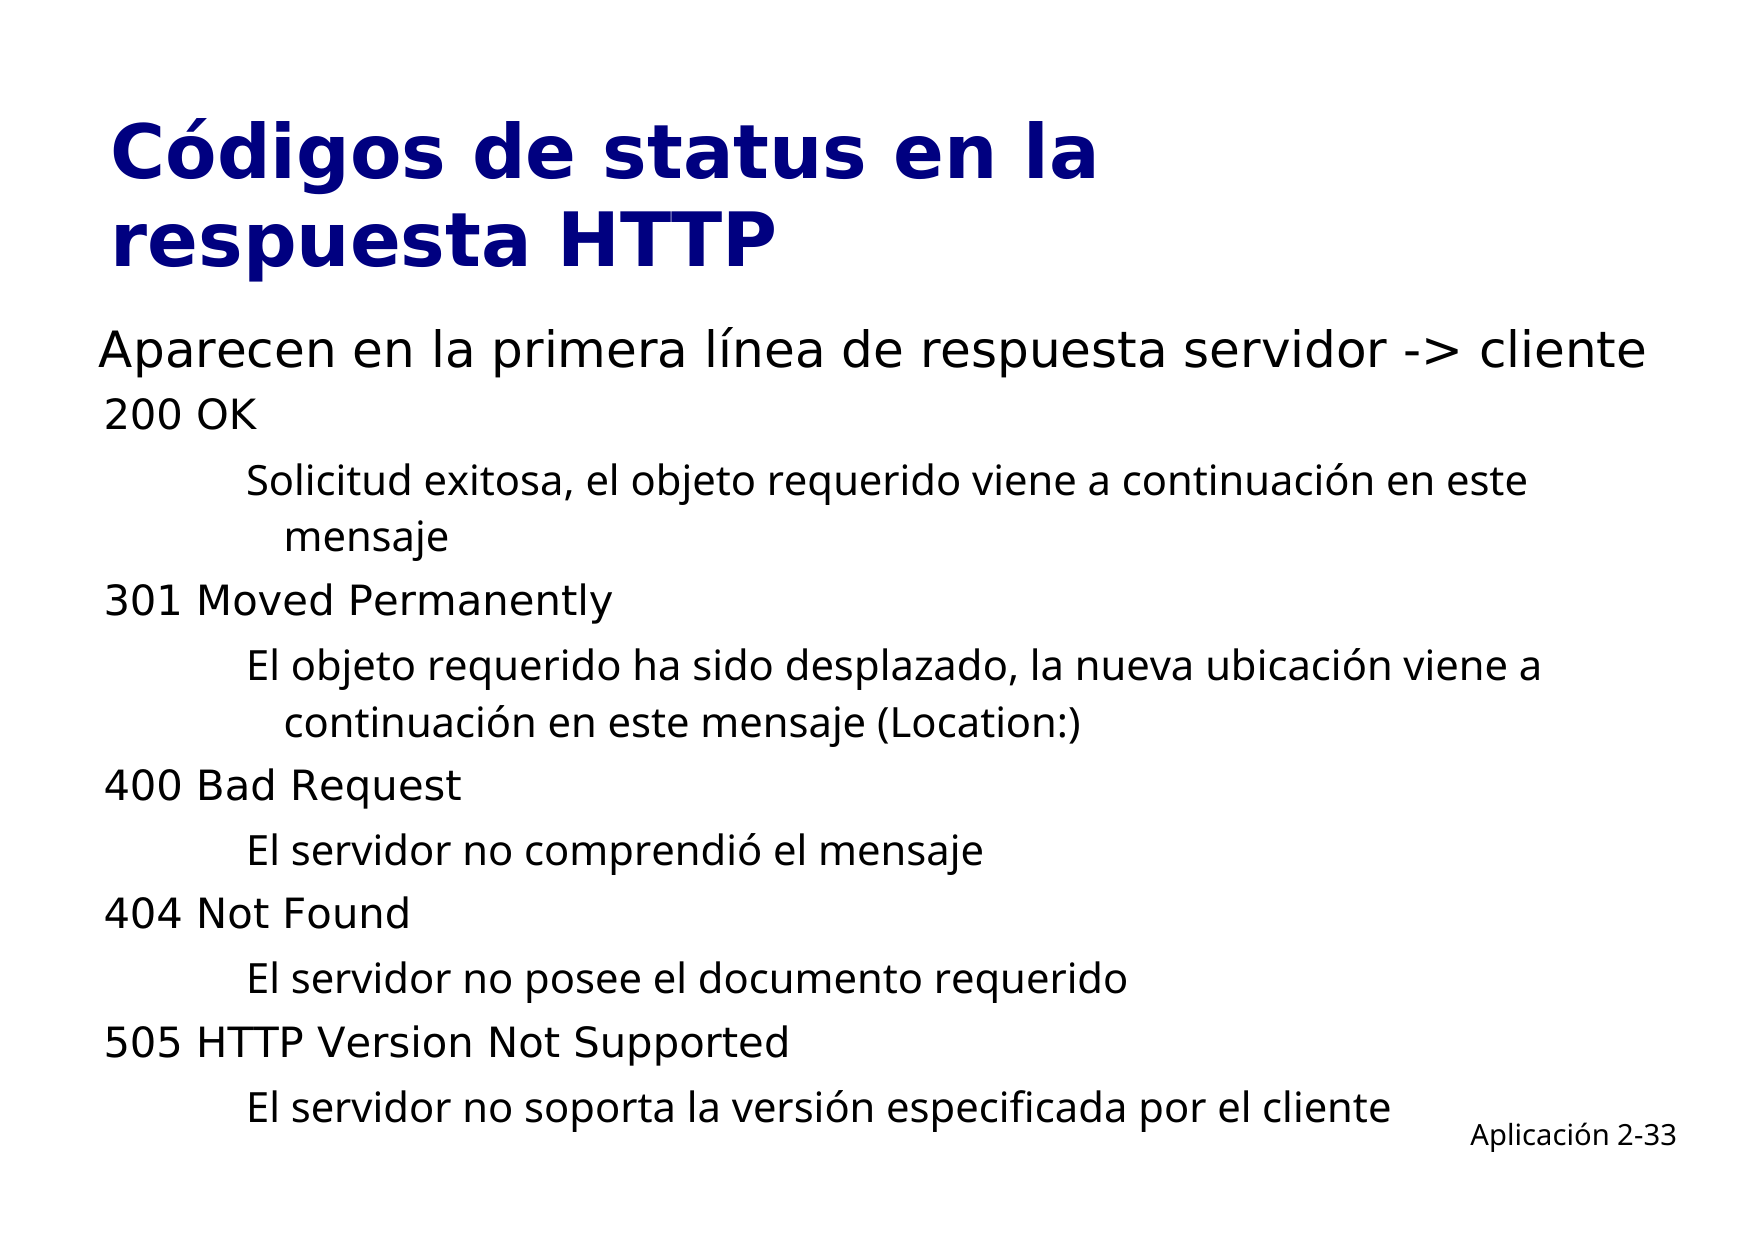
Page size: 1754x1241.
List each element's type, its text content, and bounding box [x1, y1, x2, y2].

title Códigos de status en la respuesta HTTP [95, 88, 1671, 305]
list Aparecen en la primera línea de respuesta servidor -> cliente 200 OK Solicitud exitosa, el objeto requerido viene a continuación en este mensaje 301 Moved Permanently El objeto requerido ha sido desplazado, la nueva ubicación viene a continuación en este mensaje (Location:) 400 Bad Request El servidor no comprendió el mensaje 404 Not Found El servidor no posee el documento requerido 505 HTTP Version Not Supported El servidor no soporta la versión especificada por el cliente [95, 320, 1671, 1100]
